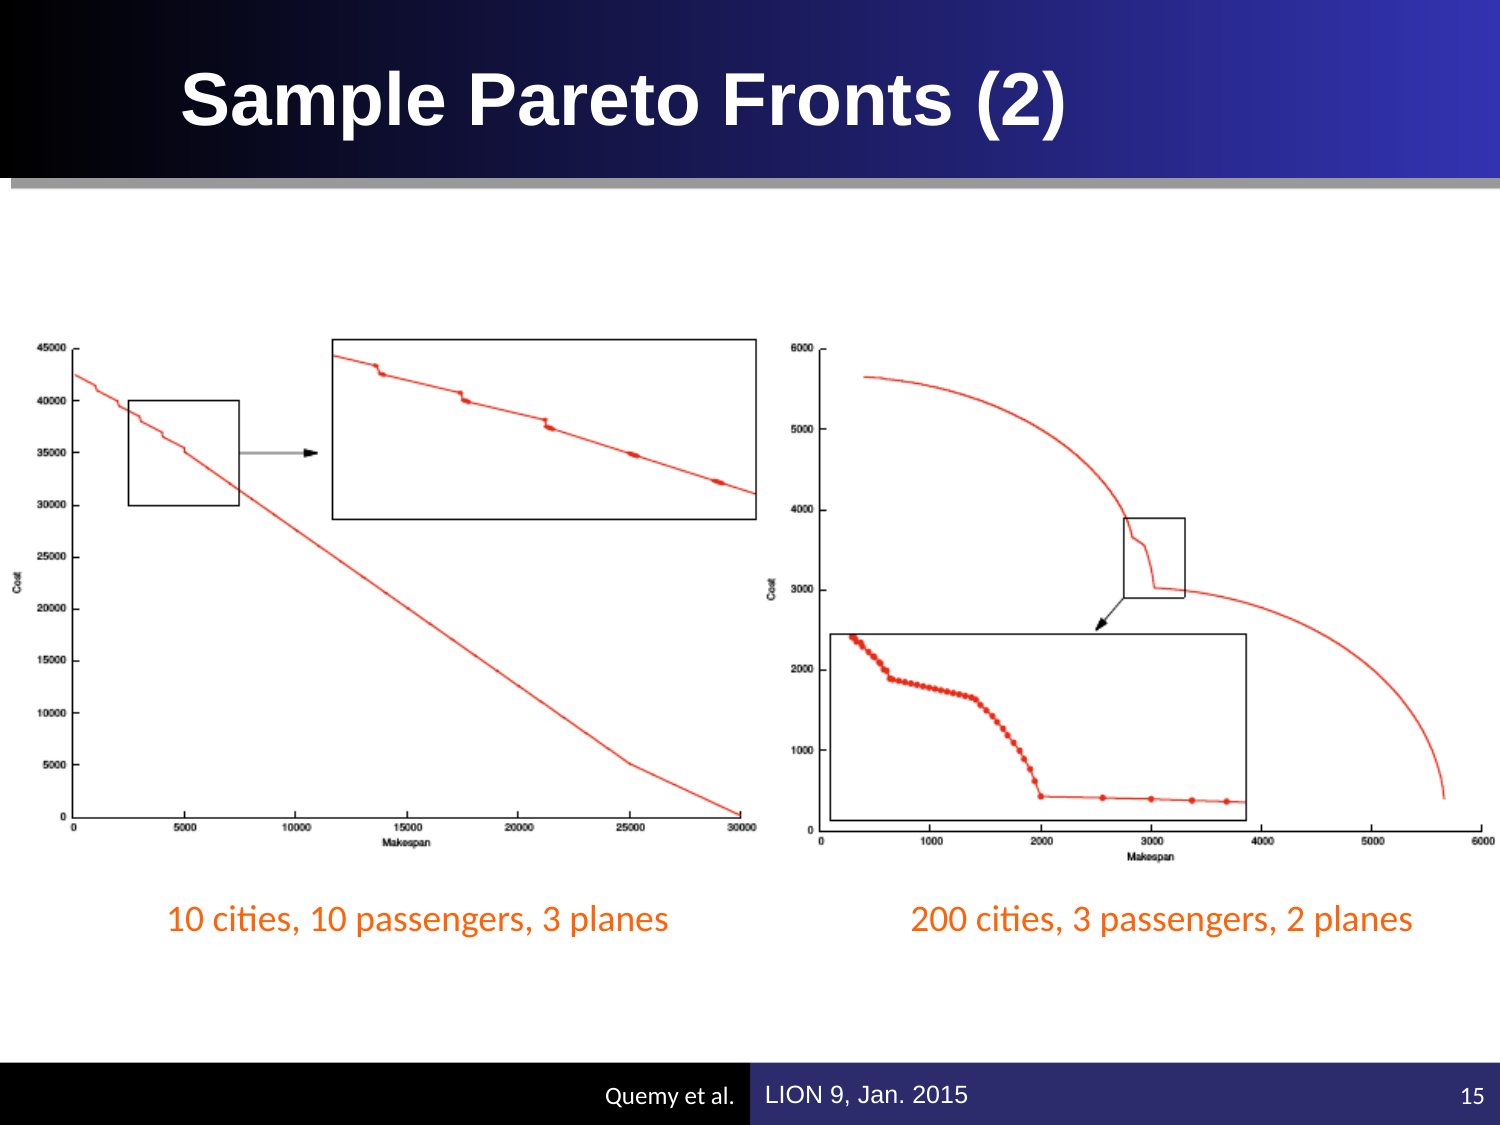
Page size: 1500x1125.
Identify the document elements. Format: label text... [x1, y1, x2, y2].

picture [5, 330, 1500, 867]
list 10 cities, 10 passengers, 3 planes [23, 885, 756, 1016]
list 200 cities, 3 passengers, 2 planes [767, 886, 1500, 1016]
text_box Sample Pareto Fronts (2) [165, 43, 1404, 148]
